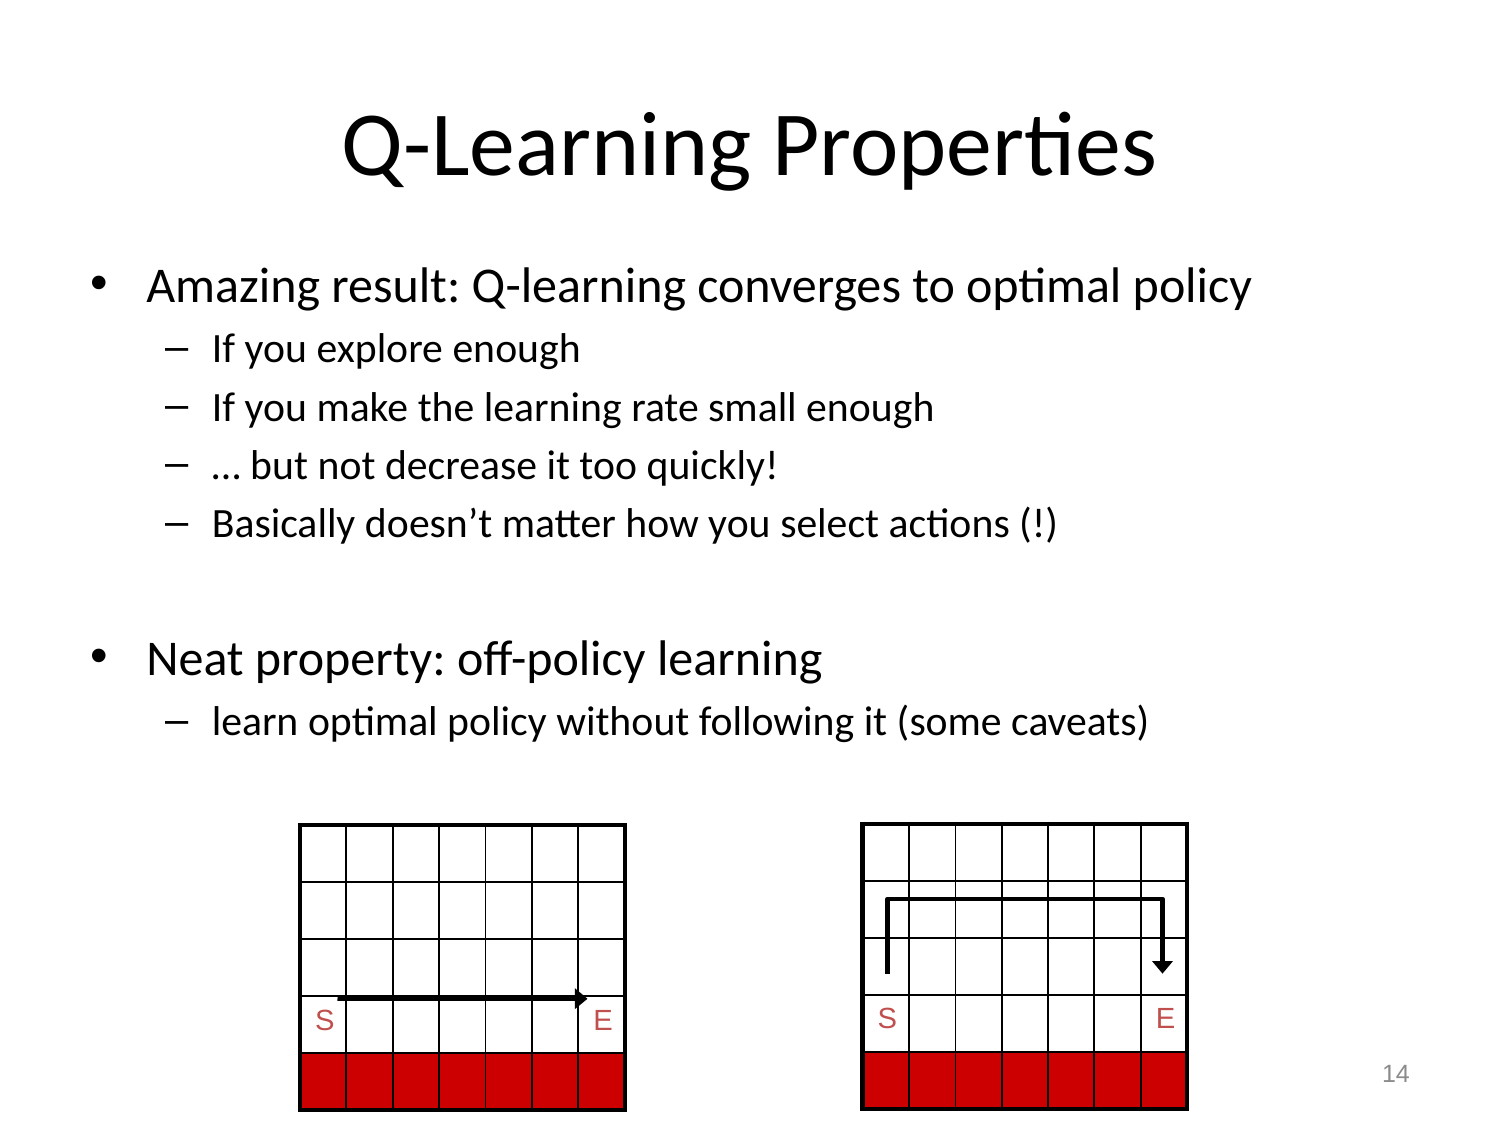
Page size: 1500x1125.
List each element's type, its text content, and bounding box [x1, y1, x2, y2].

table_cell [1142, 901, 1160, 937]
table_cell [394, 883, 438, 938]
table_header [302, 827, 345, 881]
table_header [1003, 826, 1047, 880]
table_cell [956, 882, 1001, 897]
table_cell [486, 883, 531, 938]
table_cell [394, 940, 438, 995]
table_header [347, 827, 392, 881]
table_cell [956, 996, 1001, 1051]
table_cell [486, 1054, 531, 1108]
table_cell [865, 1053, 908, 1107]
table_cell [533, 883, 577, 938]
table_cell [1095, 939, 1140, 994]
table_cell [910, 1053, 955, 1107]
table_header [865, 826, 908, 880]
table_cell E [1142, 996, 1185, 1042]
table_cell [1049, 901, 1093, 937]
table_cell [347, 883, 392, 938]
table_cell E [579, 997, 623, 1052]
table_cell [1095, 996, 1140, 1042]
table_cell S [865, 996, 908, 1051]
table_cell [486, 940, 531, 995]
table_cell [579, 1054, 623, 1108]
table_cell [1095, 882, 1140, 897]
table_cell [1003, 996, 1047, 1051]
table_cell [579, 883, 623, 938]
table_cell [865, 939, 908, 994]
table_cell [910, 996, 955, 1051]
list Amazing result: Q-learning converges to optimal policy If you explore enough If you make the learning rate small enough … but not decrease it too quickly! Basically doesn’t matter how you select actions (!) Neat property: off-policy learning learn optimal policy without following it (some caveats) [75, 245, 1425, 988]
table_cell [1142, 939, 1185, 994]
table_cell [910, 882, 955, 897]
table_cell [347, 1001, 392, 1052]
table_cell [1003, 901, 1047, 937]
table_cell [347, 1054, 392, 1108]
table_cell [533, 1001, 577, 1052]
slide_number <number> [1074, 1042, 1425, 1103]
table_cell [1003, 882, 1047, 897]
table_cell [347, 940, 392, 995]
table_cell [1095, 901, 1140, 937]
table_cell [394, 1001, 438, 1052]
table_header [394, 827, 438, 881]
table_cell [956, 901, 1001, 937]
table_cell [302, 940, 345, 995]
table_cell [1142, 1103, 1185, 1107]
table_cell [865, 882, 908, 937]
table_header [486, 827, 531, 881]
table_cell [1049, 1053, 1093, 1107]
table_cell [1142, 882, 1185, 937]
table_header [910, 826, 955, 880]
table_cell [302, 1054, 345, 1108]
table_cell [302, 883, 345, 938]
table_header [1049, 826, 1093, 880]
table_cell [533, 940, 577, 995]
table_cell [1095, 1103, 1140, 1107]
table_header [1095, 826, 1140, 880]
table_cell [1003, 1053, 1047, 1107]
table_cell [1003, 939, 1047, 994]
table_cell [910, 939, 955, 994]
table_cell [910, 901, 955, 937]
table_cell [956, 1053, 1001, 1107]
table_header [956, 826, 1001, 880]
title Q-Learning Properties [75, 45, 1425, 233]
table_cell [394, 1054, 438, 1108]
table_cell [486, 1001, 531, 1052]
table_cell [1049, 996, 1093, 1051]
table_cell [956, 939, 1001, 994]
table_header [440, 827, 485, 881]
table_cell [890, 901, 908, 937]
table_cell [1049, 882, 1093, 897]
table_cell [1049, 939, 1093, 994]
table_header [579, 827, 623, 881]
table_cell [440, 940, 485, 995]
table_cell [579, 940, 623, 995]
table_cell S [302, 997, 345, 1052]
table_cell [440, 883, 485, 938]
table_cell [440, 1001, 485, 1052]
table_header [533, 827, 577, 881]
table_header [1142, 826, 1185, 880]
table_cell [533, 1054, 577, 1108]
table_cell [440, 1054, 485, 1108]
